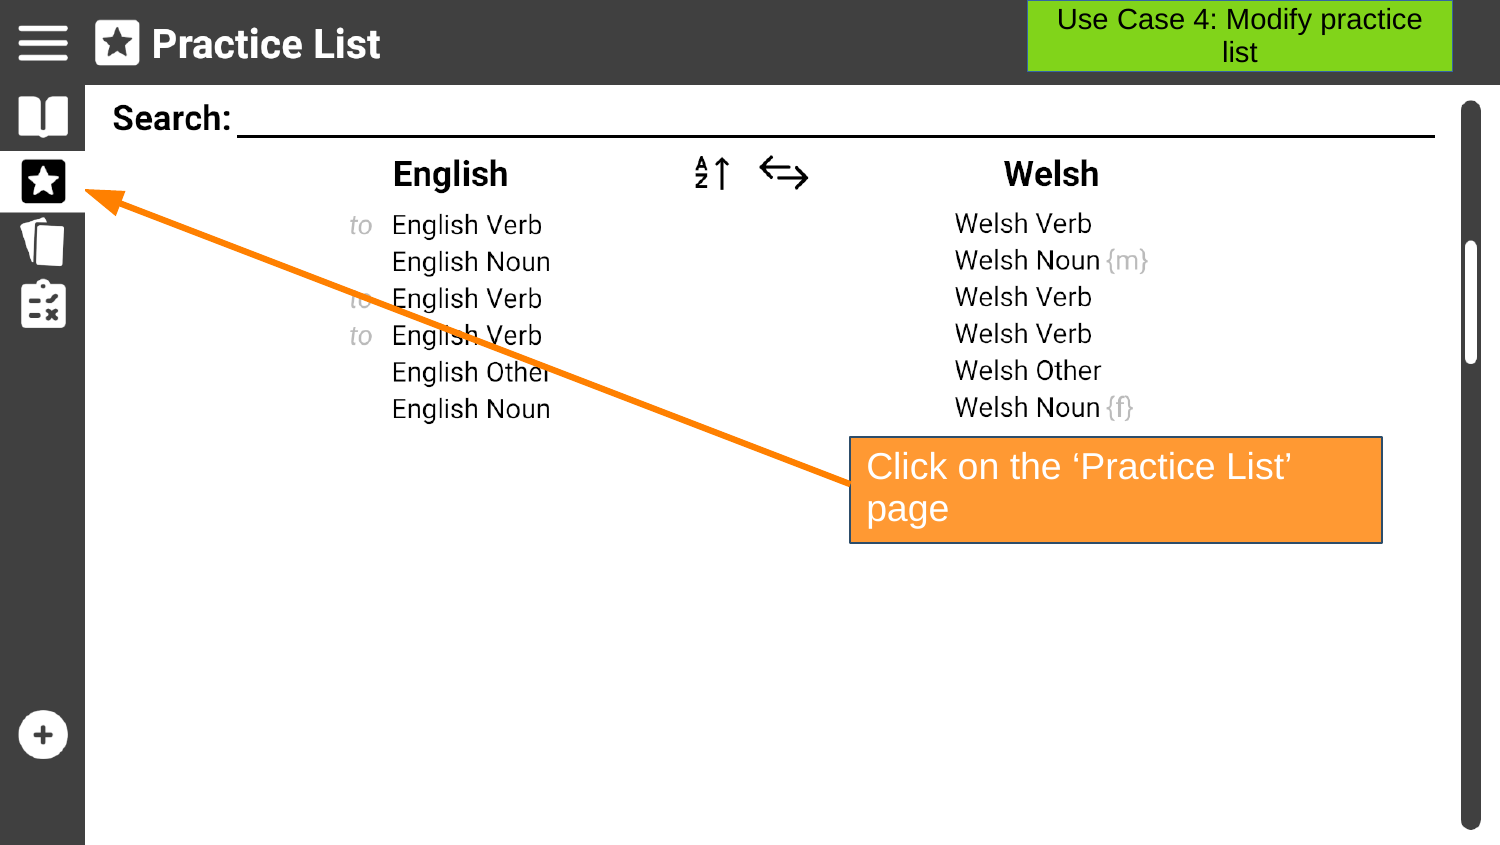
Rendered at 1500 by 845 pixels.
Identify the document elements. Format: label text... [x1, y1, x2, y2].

text_box Use Case 4: Modify practice list [1027, 0, 1453, 72]
picture [0, 0, 1500, 845]
text_box Click on the ‘Practice List’ page [850, 437, 1383, 544]
